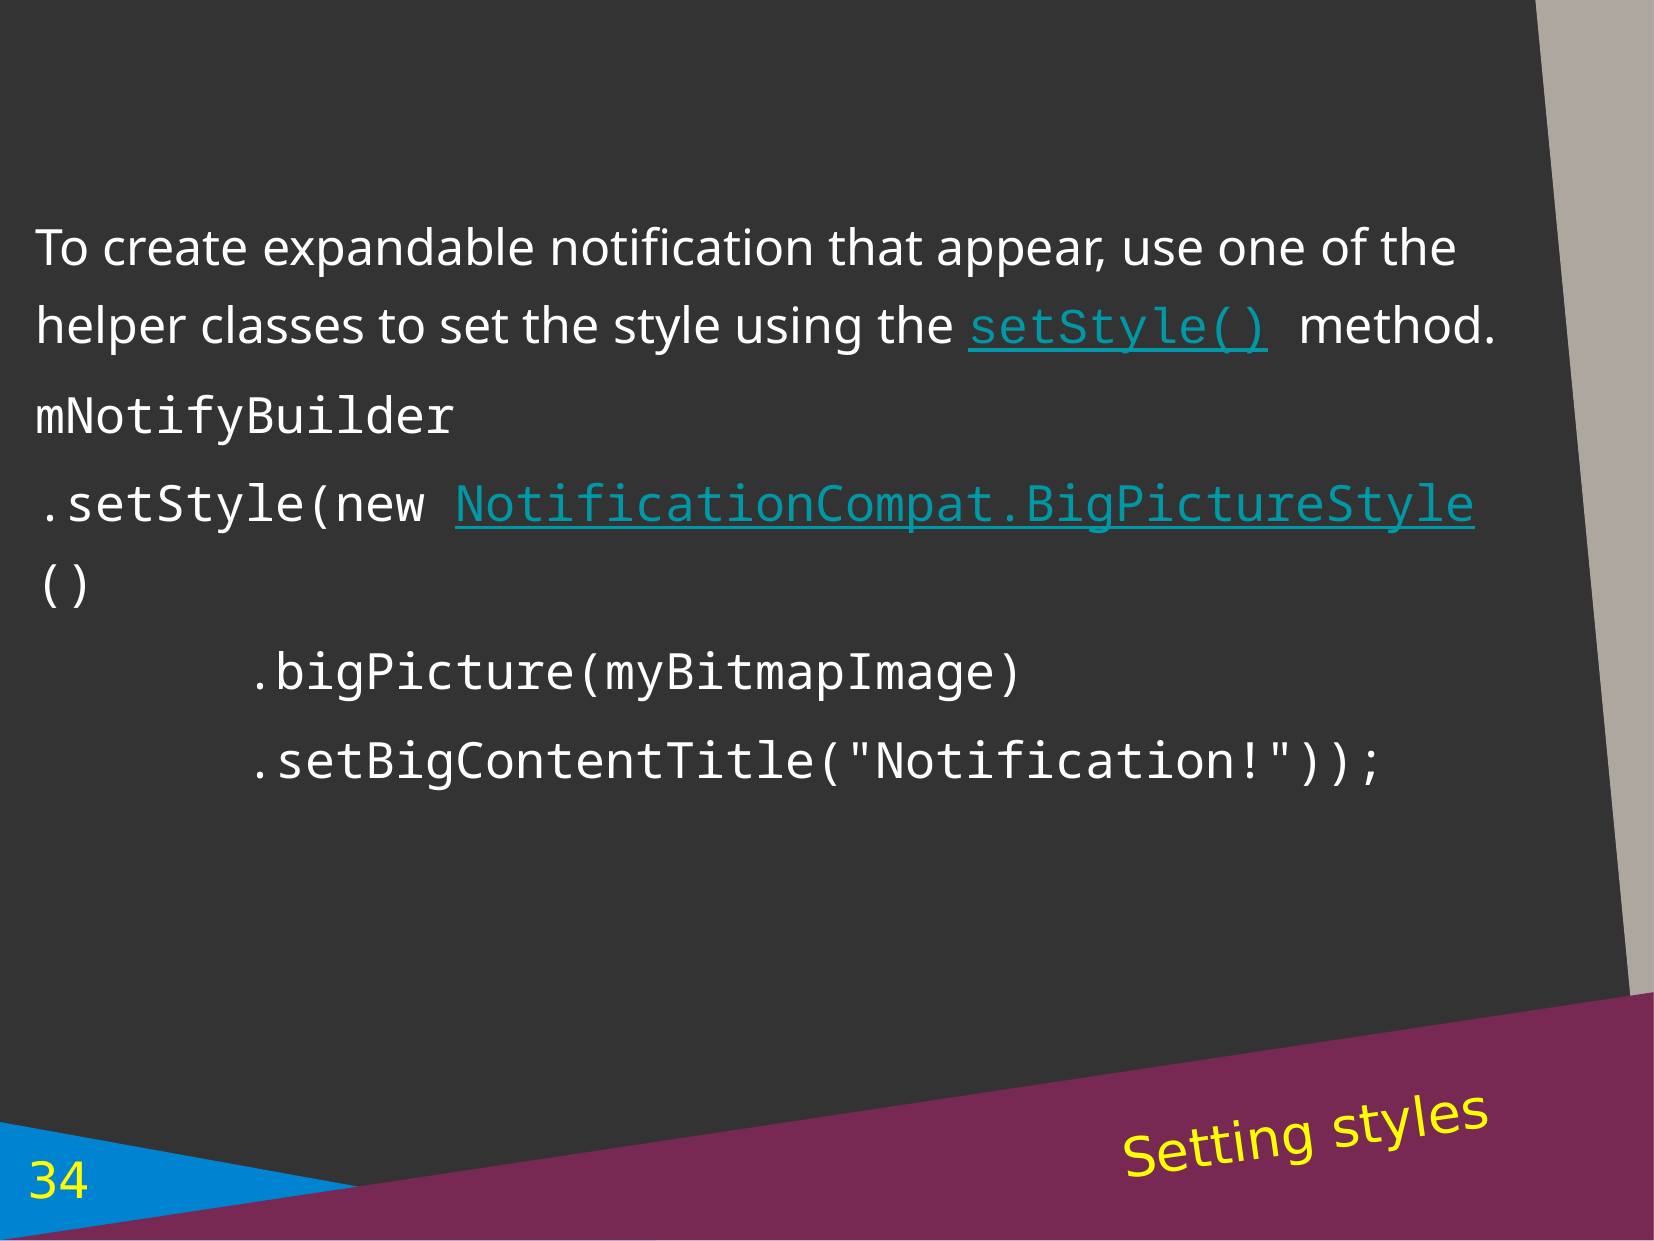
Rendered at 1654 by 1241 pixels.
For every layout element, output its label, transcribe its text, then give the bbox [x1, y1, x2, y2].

title Setting styles [956, 995, 1654, 1241]
list To create expandable notification that appear, use one of the helper classes to set the style using the setStyle() method. mNotifyBuilder .setStyle(new NotificationCompat.BigPictureStyle() .bigPicture(myBitmapImage) .setBigContentTitle("Notification!")); [35, 59, 1524, 993]
